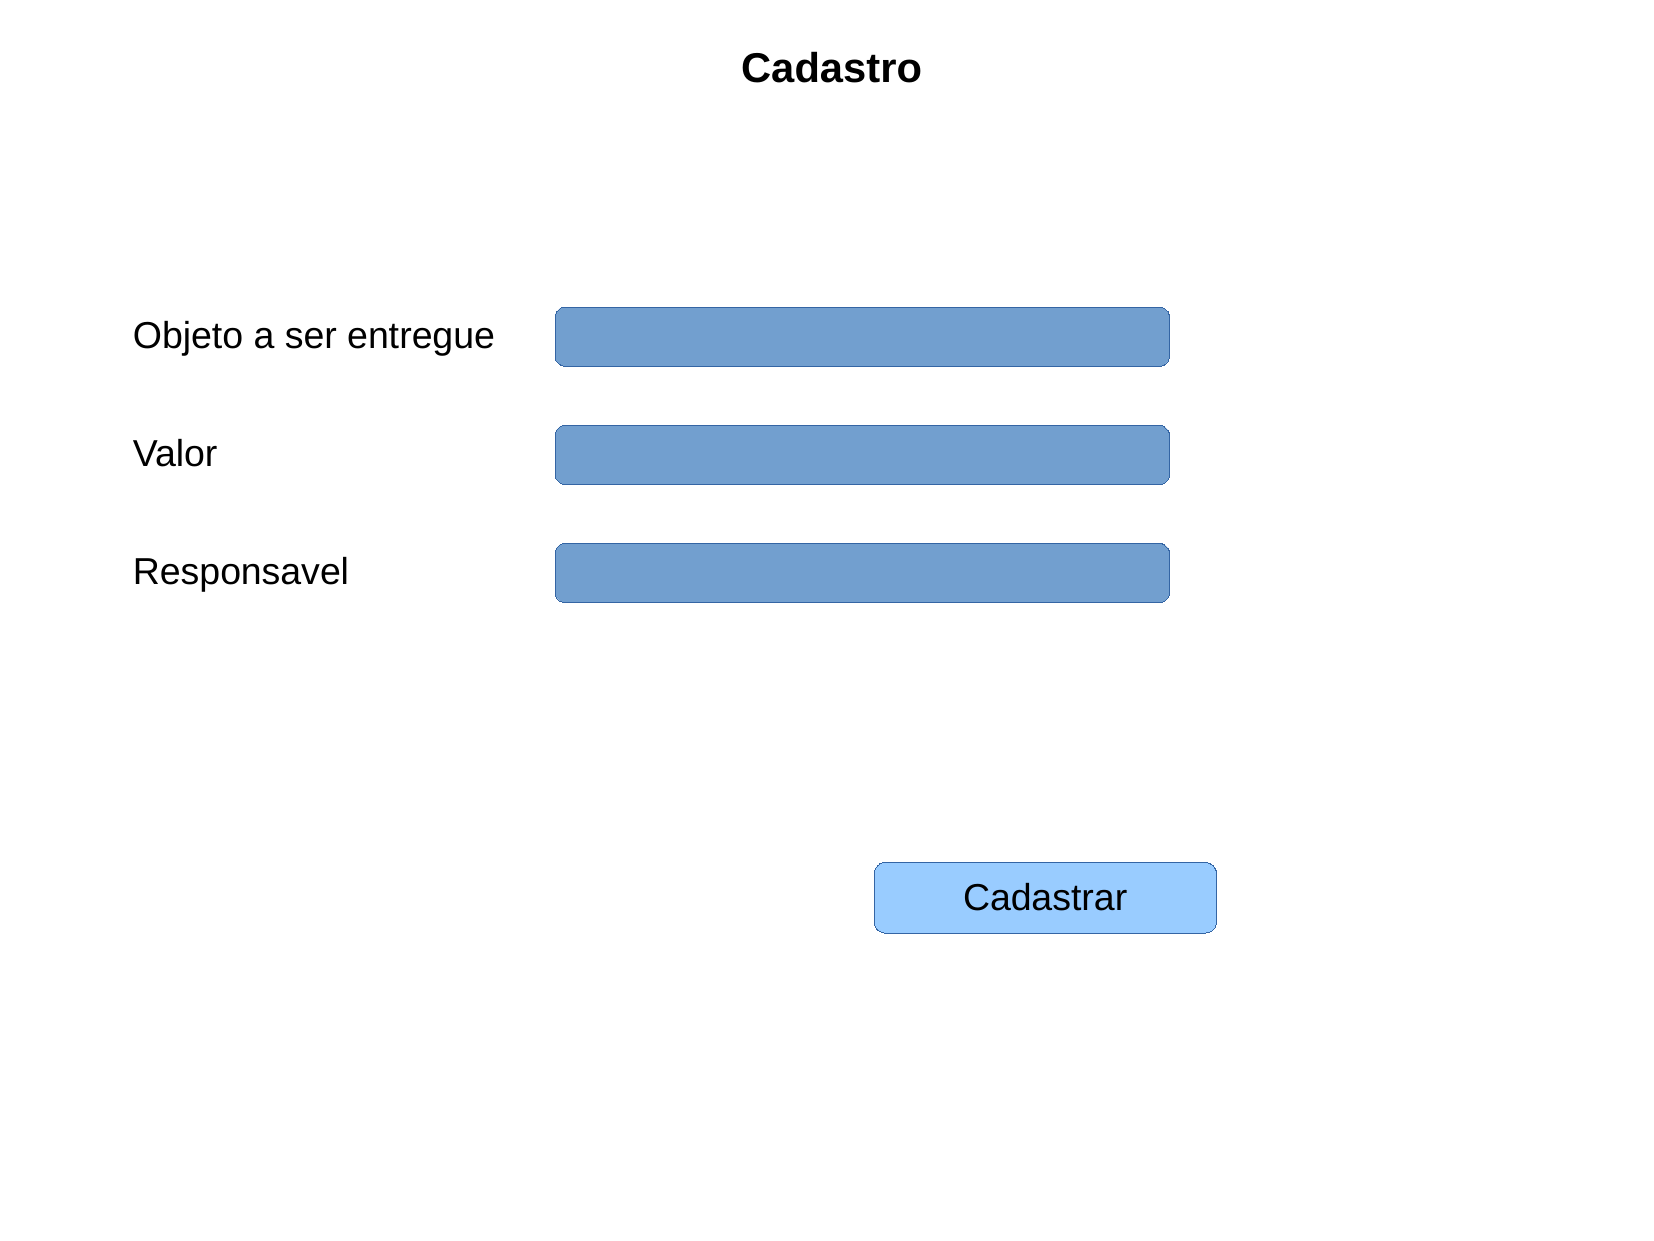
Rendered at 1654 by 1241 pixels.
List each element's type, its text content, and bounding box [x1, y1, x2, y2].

text_box Responsavel [118, 543, 561, 601]
text_box Cadastro [726, 37, 957, 146]
text_box [555, 543, 1170, 603]
text_box Objeto a ser entregue [118, 307, 560, 364]
text_box Valor [118, 425, 561, 483]
text_box Cadastrar [874, 862, 1217, 934]
text_box [555, 307, 1170, 367]
text_box [555, 425, 1170, 485]
